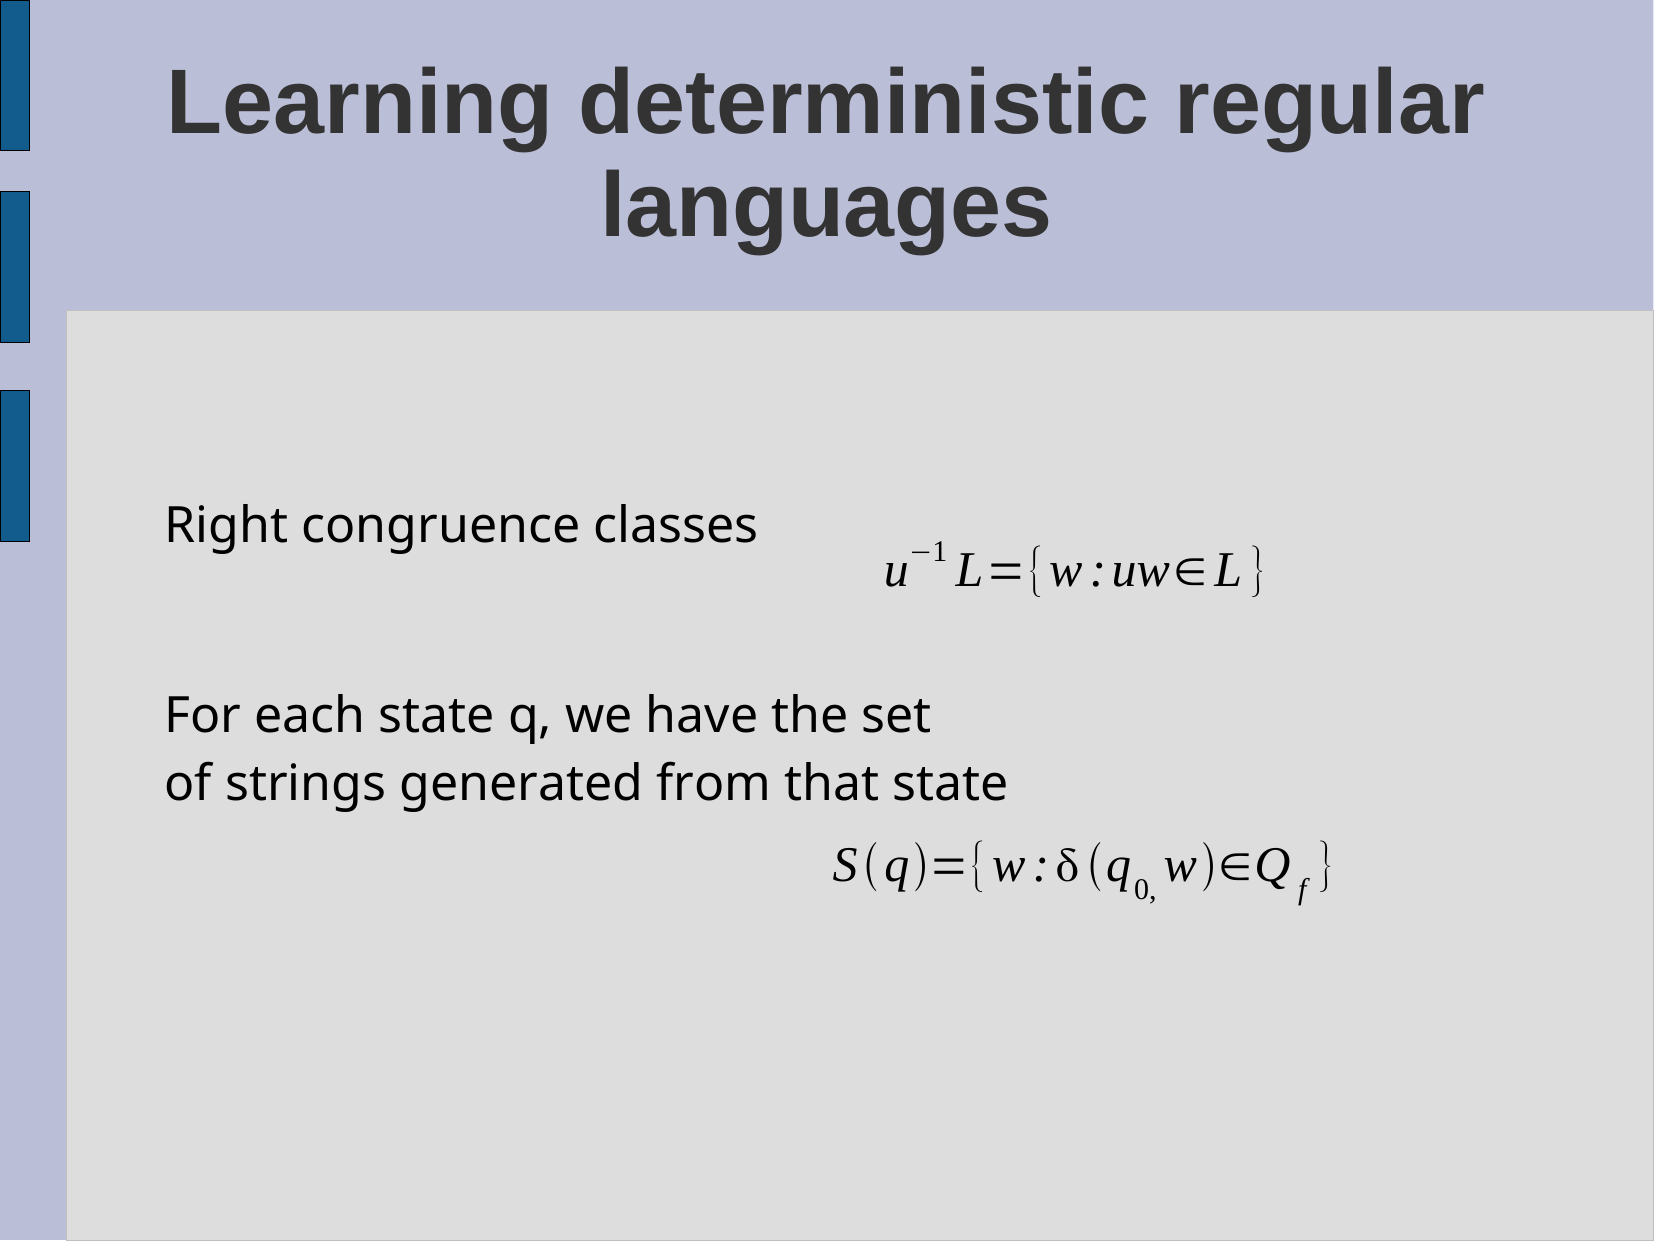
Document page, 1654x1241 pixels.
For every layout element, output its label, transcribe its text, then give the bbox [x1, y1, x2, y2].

chart [825, 825, 1344, 909]
chart [877, 527, 1276, 601]
text_box Right congruence classes [150, 482, 752, 558]
text_box For each state q, we have the set of strings generated from that state [150, 671, 956, 807]
title Learning deterministic regular languages [82, 40, 1571, 266]
